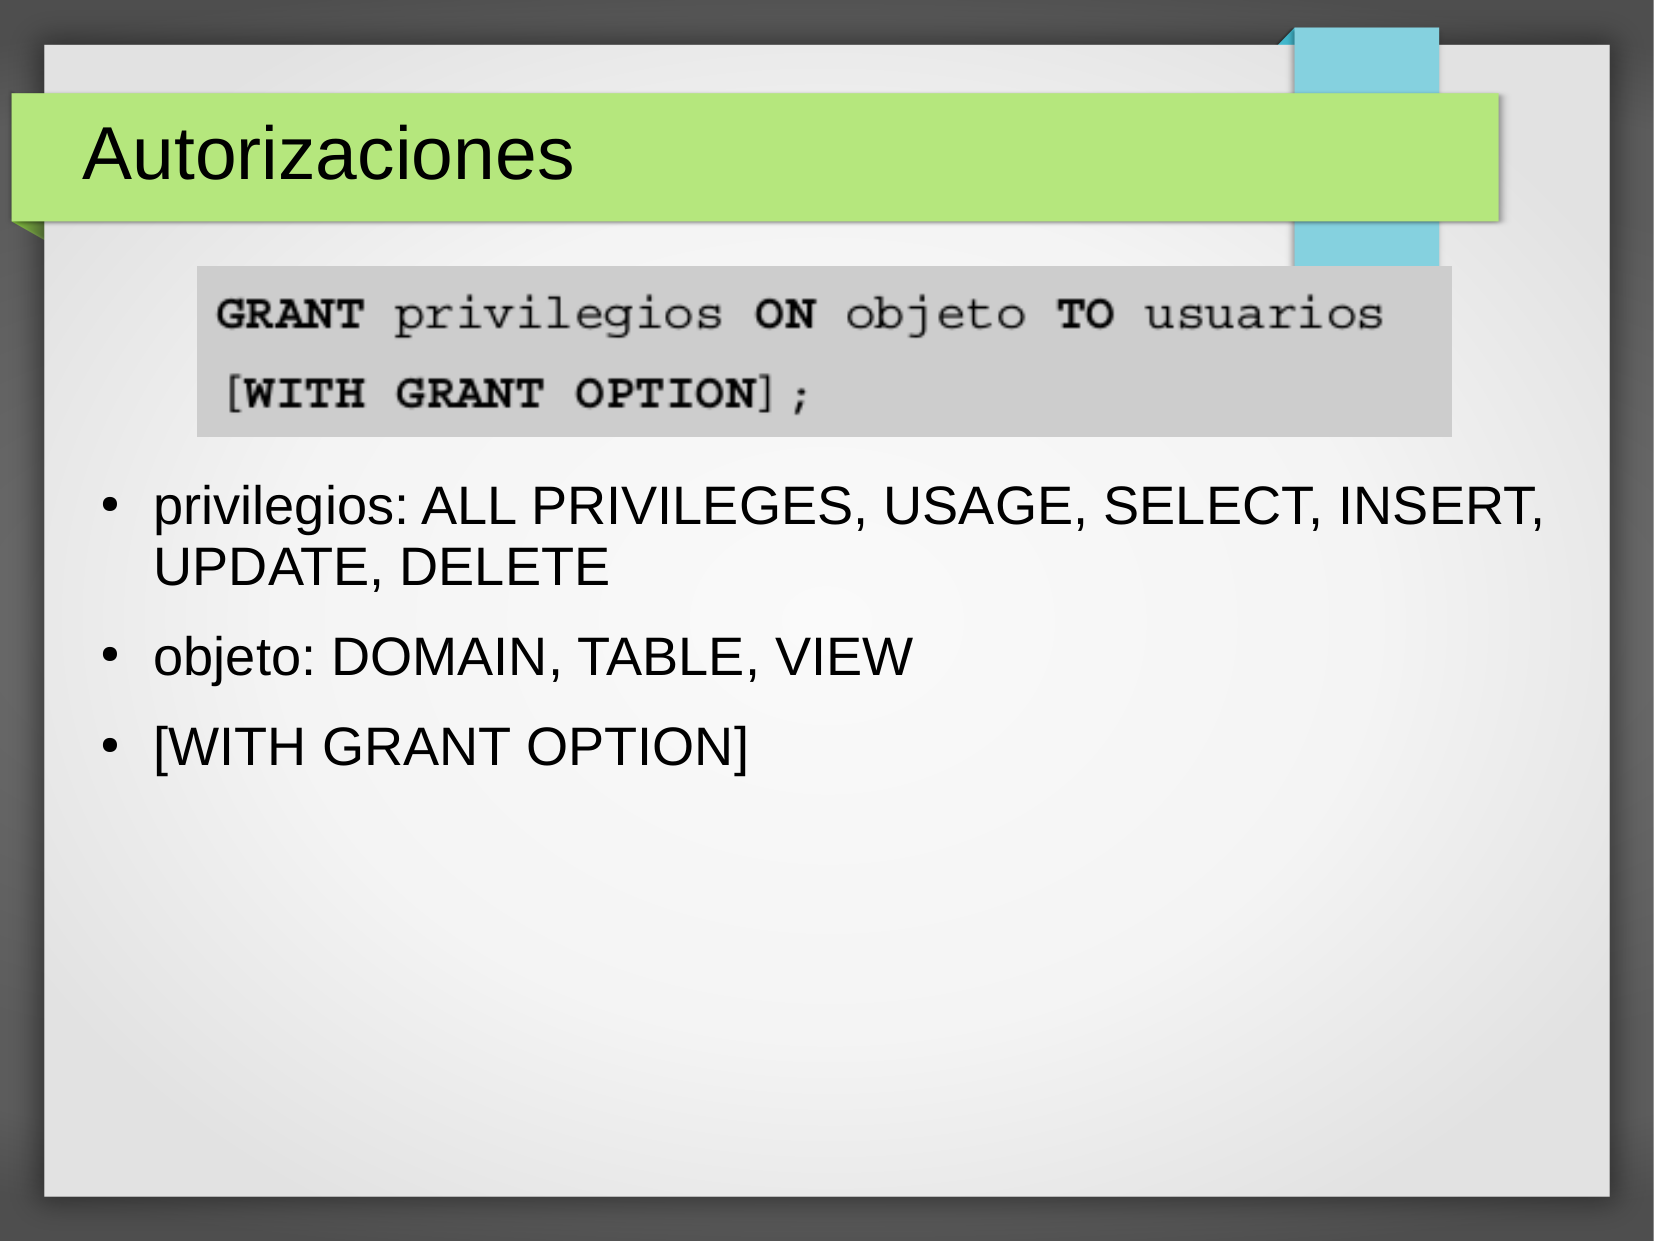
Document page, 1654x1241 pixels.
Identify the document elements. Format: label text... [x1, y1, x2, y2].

picture [0, 0, 1654, 1241]
list privilegios: ALL PRIVILEGES, USAGE, SELECT, INSERT, UPDATE, DELETE objeto: DOMAIN, TABLE, VIEW [WITH GRANT OPTION] [82, 295, 1571, 1015]
title Autorizaciones [82, 94, 1264, 213]
